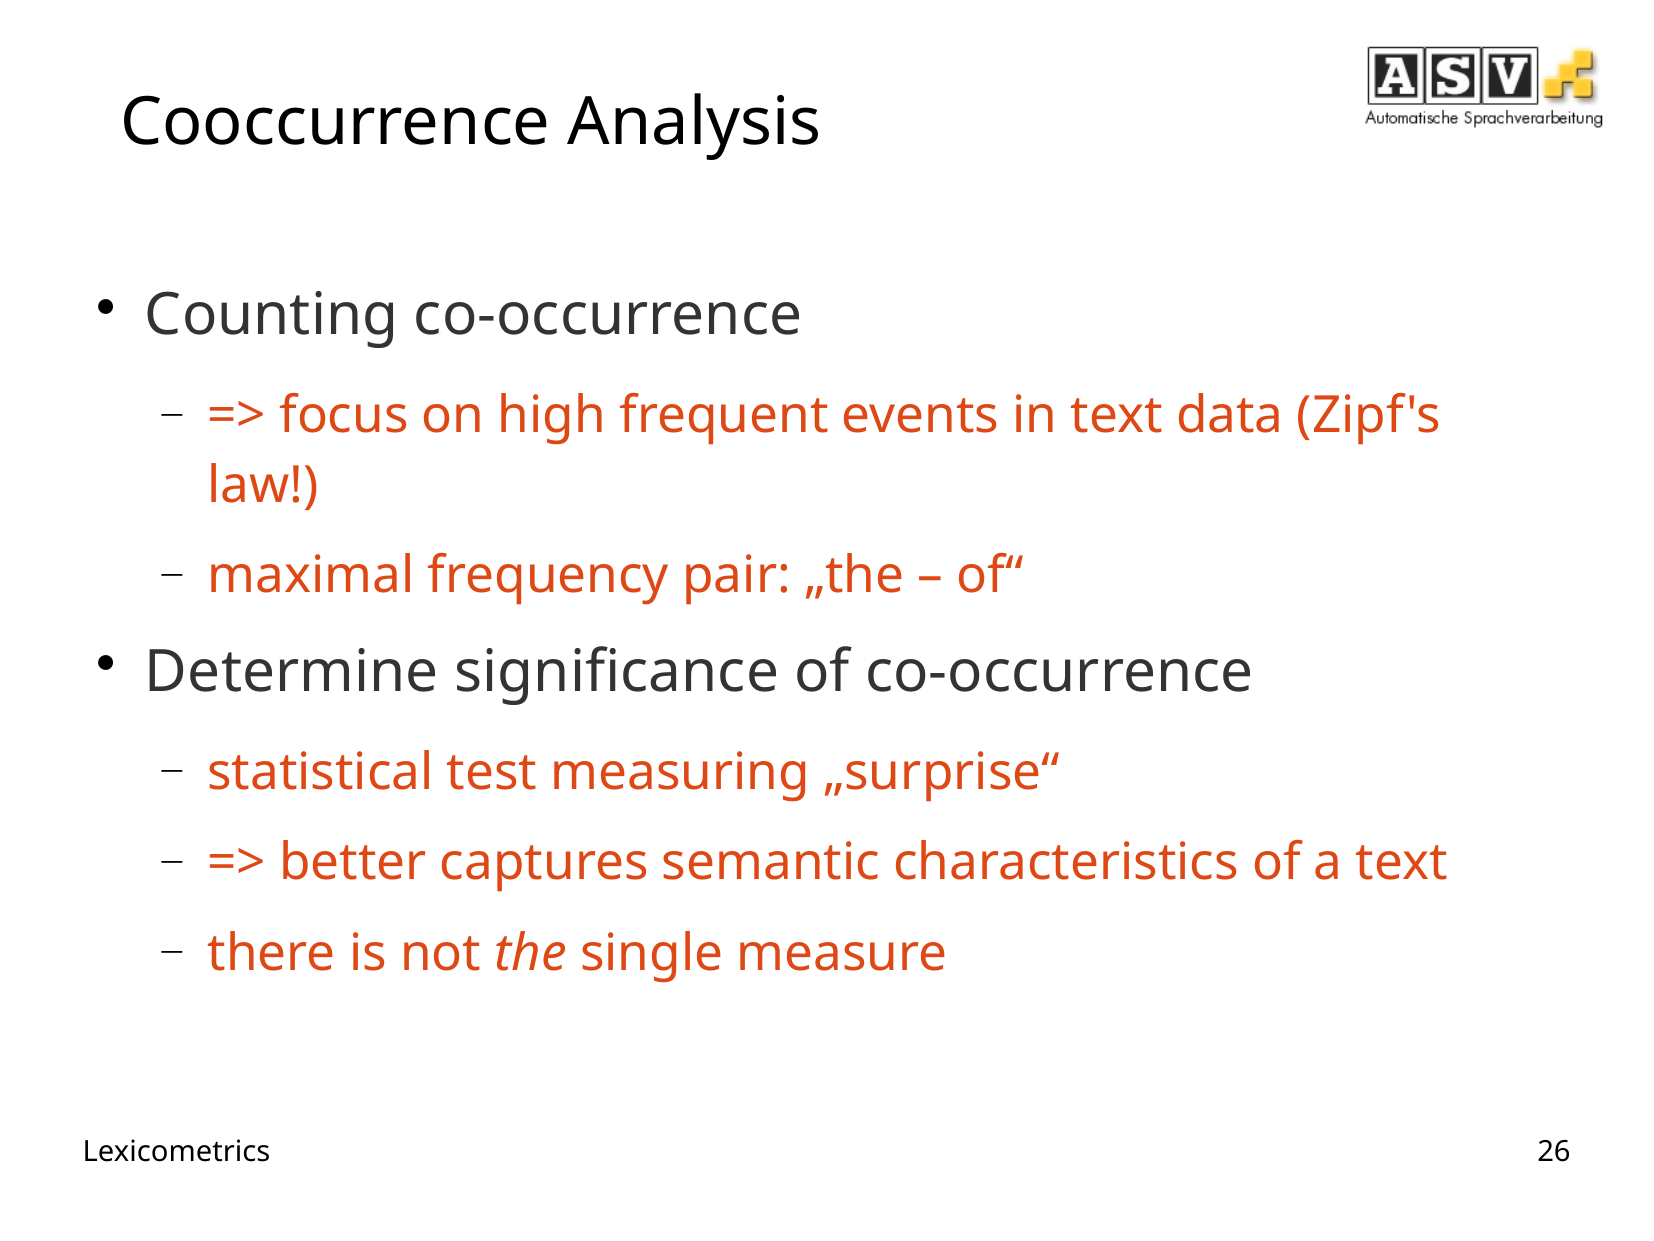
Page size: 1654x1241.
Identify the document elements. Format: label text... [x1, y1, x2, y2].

title Cooccurrence Analysis [82, 49, 1347, 189]
list Counting co-occurrence => focus on high frequent events in text data (Zipf's law!) maximal frequency pair: „the – of“ Determine significance of co-occurrence statistical test measuring „surprise“ => better captures semantic characteristics of a text there is not the single measure [82, 271, 1538, 991]
picture [1364, 43, 1605, 129]
